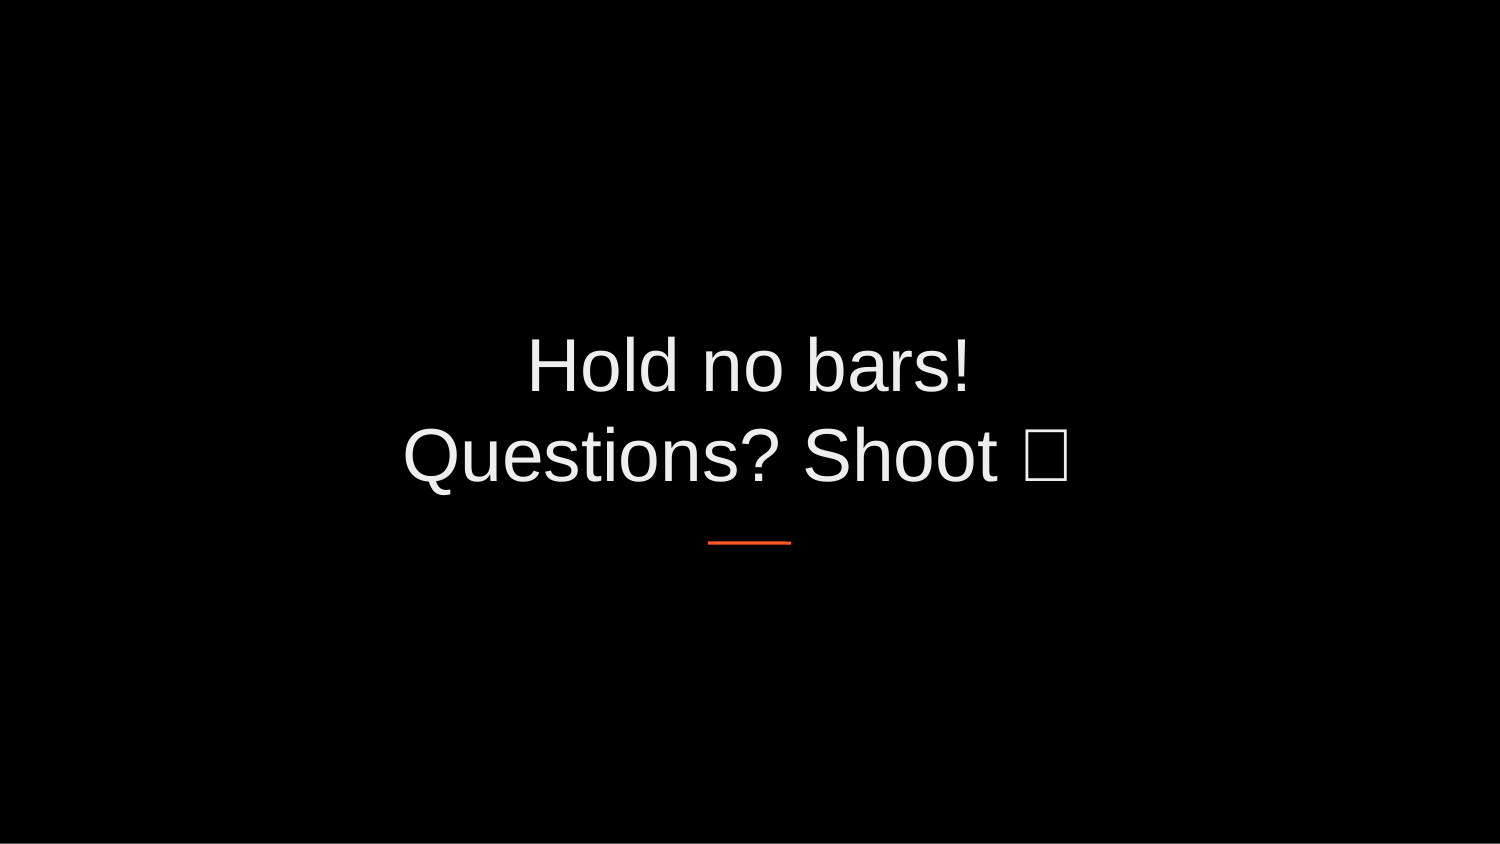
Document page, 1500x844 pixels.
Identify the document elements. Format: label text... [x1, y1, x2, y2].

title Hold no bars! Questions? Shoot 💪 [51, 301, 1448, 512]
